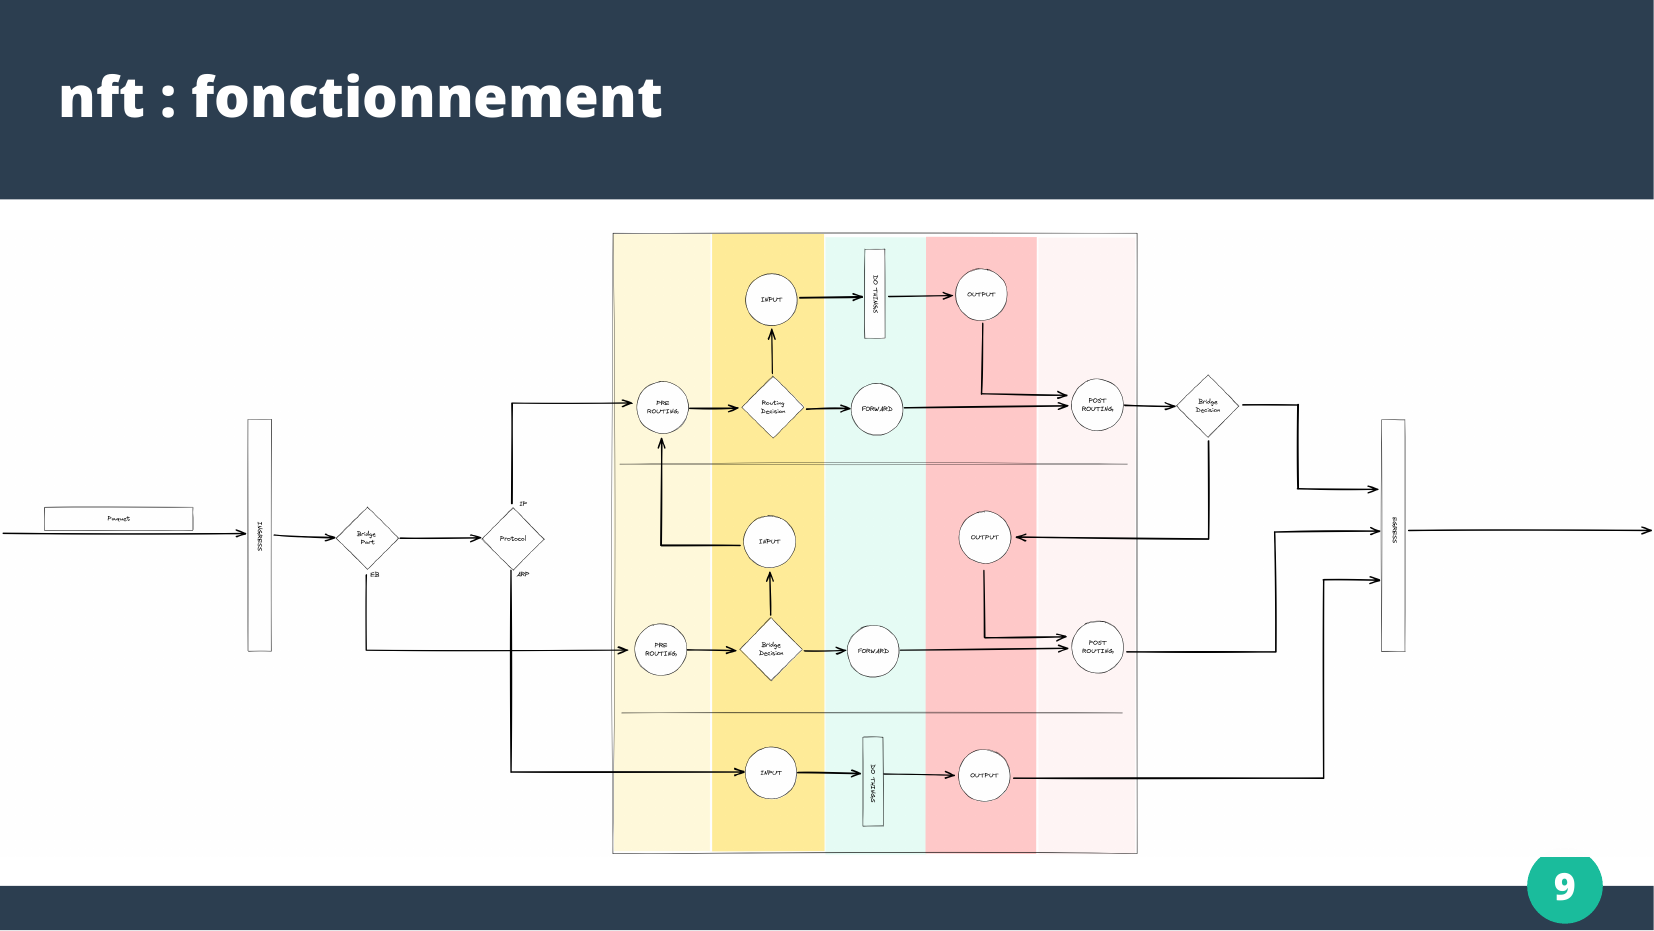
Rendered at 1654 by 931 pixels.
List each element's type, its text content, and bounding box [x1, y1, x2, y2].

picture [0, 230, 1654, 857]
title nft : fonctionnement [59, 37, 1595, 156]
